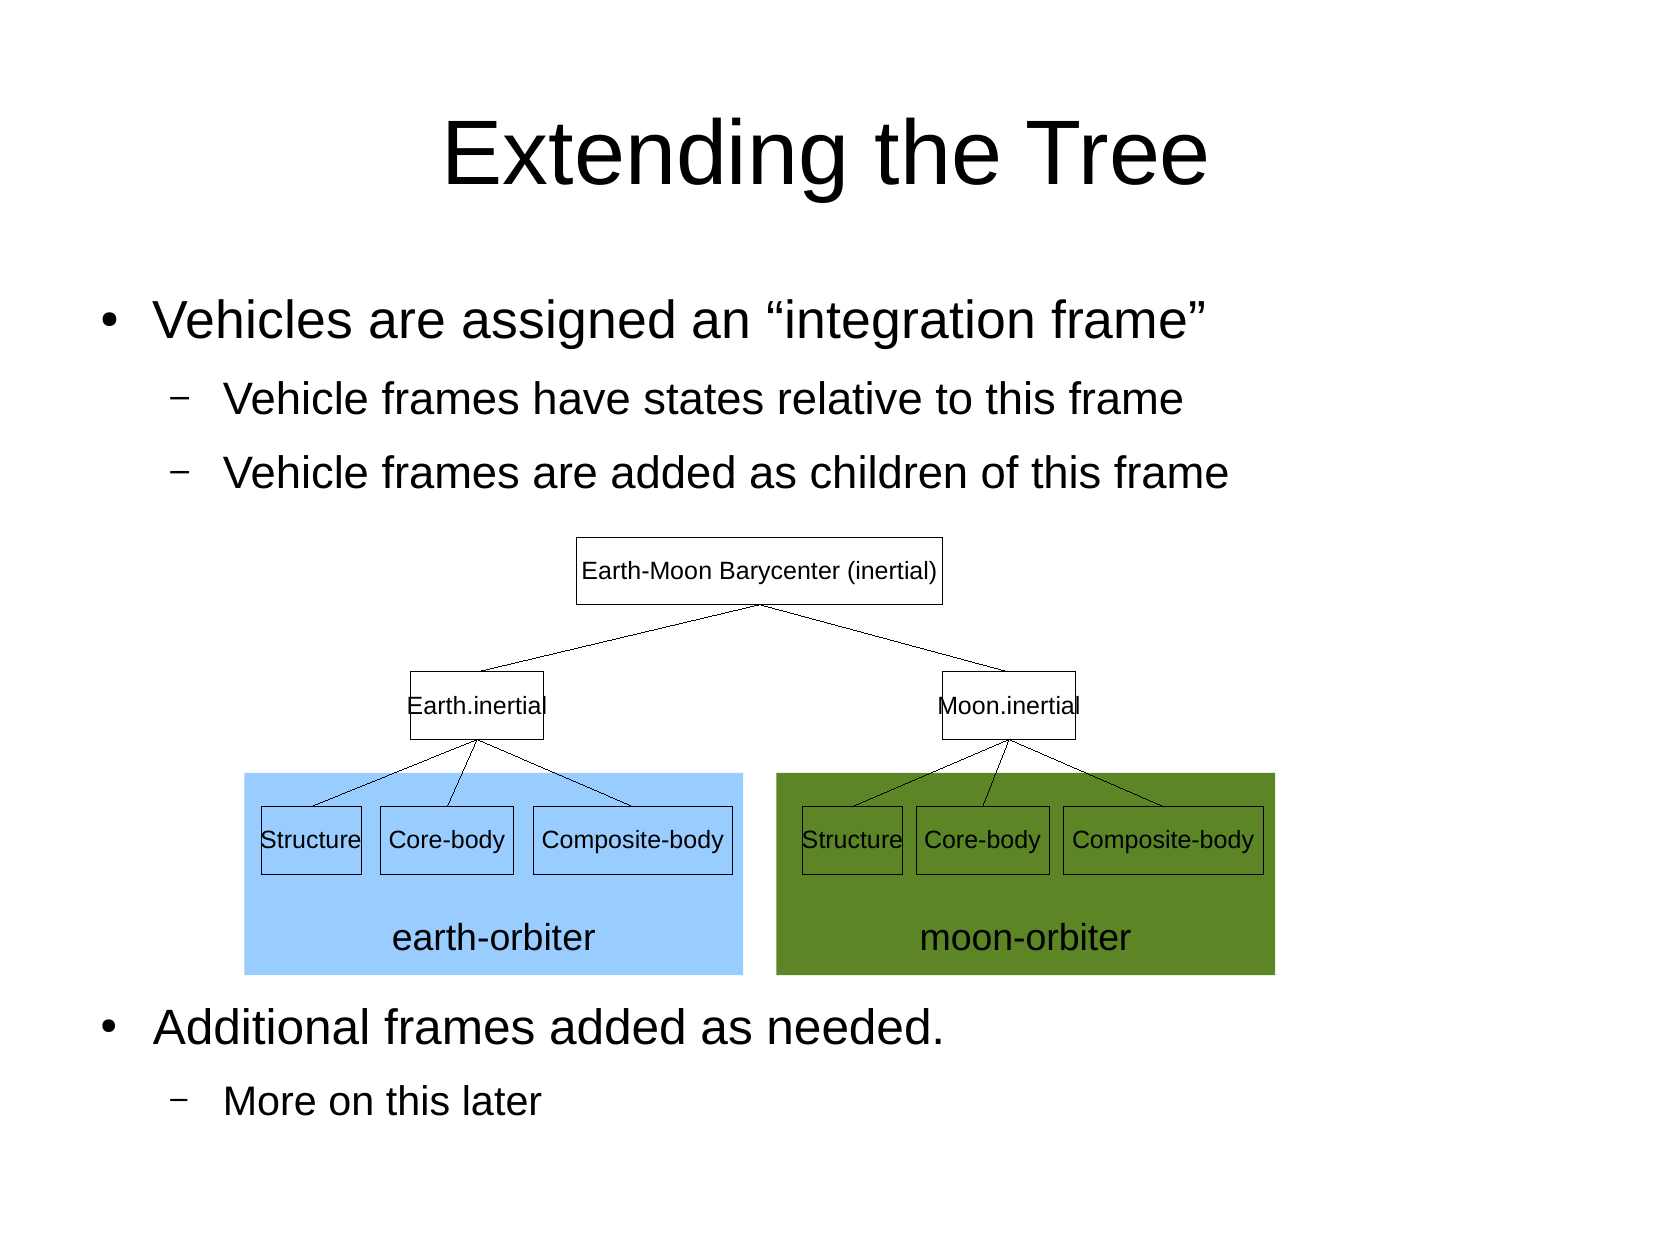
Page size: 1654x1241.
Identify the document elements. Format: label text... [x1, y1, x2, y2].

text_box Core-body [916, 806, 1050, 875]
title Extending the Tree [82, 49, 1571, 257]
text_box Earth-Moon Barycenter (inertial) [576, 537, 943, 605]
text_box Structure [261, 806, 362, 875]
list Vehicles are assigned an “integration frame” Vehicle frames have states relative to this frame Vehicle frames are added as children of this frame Additional frames added as needed. More on this later [82, 290, 1571, 1126]
text_box Earth.inertial [410, 671, 544, 740]
text_box Composite-body [1063, 806, 1264, 875]
text_box Moon.inertial [942, 671, 1076, 740]
text_box Core-body [380, 806, 514, 875]
text_box Structure [802, 806, 903, 875]
text_box moon-orbiter [776, 772, 1276, 976]
text_box Composite-body [533, 806, 733, 875]
text_box earth-orbiter [244, 772, 744, 976]
